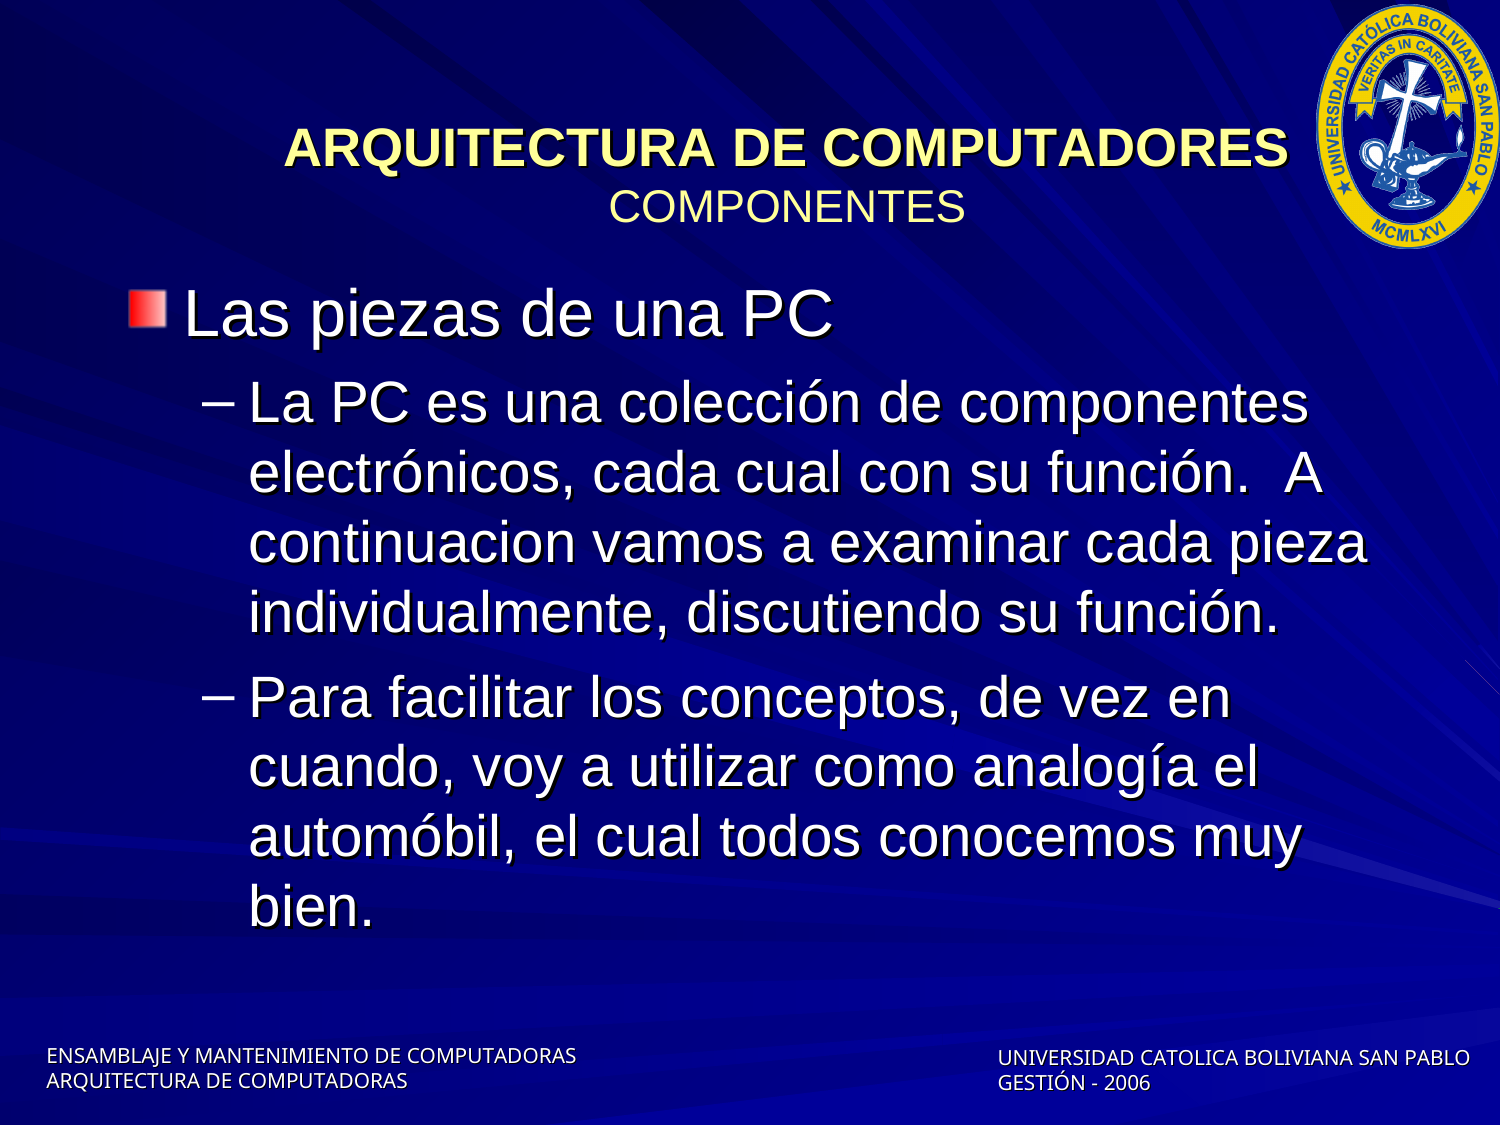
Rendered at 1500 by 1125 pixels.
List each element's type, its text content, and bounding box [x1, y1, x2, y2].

text_box ARQUITECTURA DE COMPUTADORES COMPONENTES [112, 78, 1463, 266]
list Las piezas de una PC La PC es una colección de componentes electrónicos, cada cual con su función. A continuacion vamos a examinar cada pieza individualmente, discutiendo su función. Para facilitar los conceptos, de vez en cuando, voy a utilizar como analogía el automóbil, el cual todos conocemos muy bien. [112, 266, 1425, 1026]
picture [1316, 4, 1500, 249]
title [75, 45, 1426, 234]
